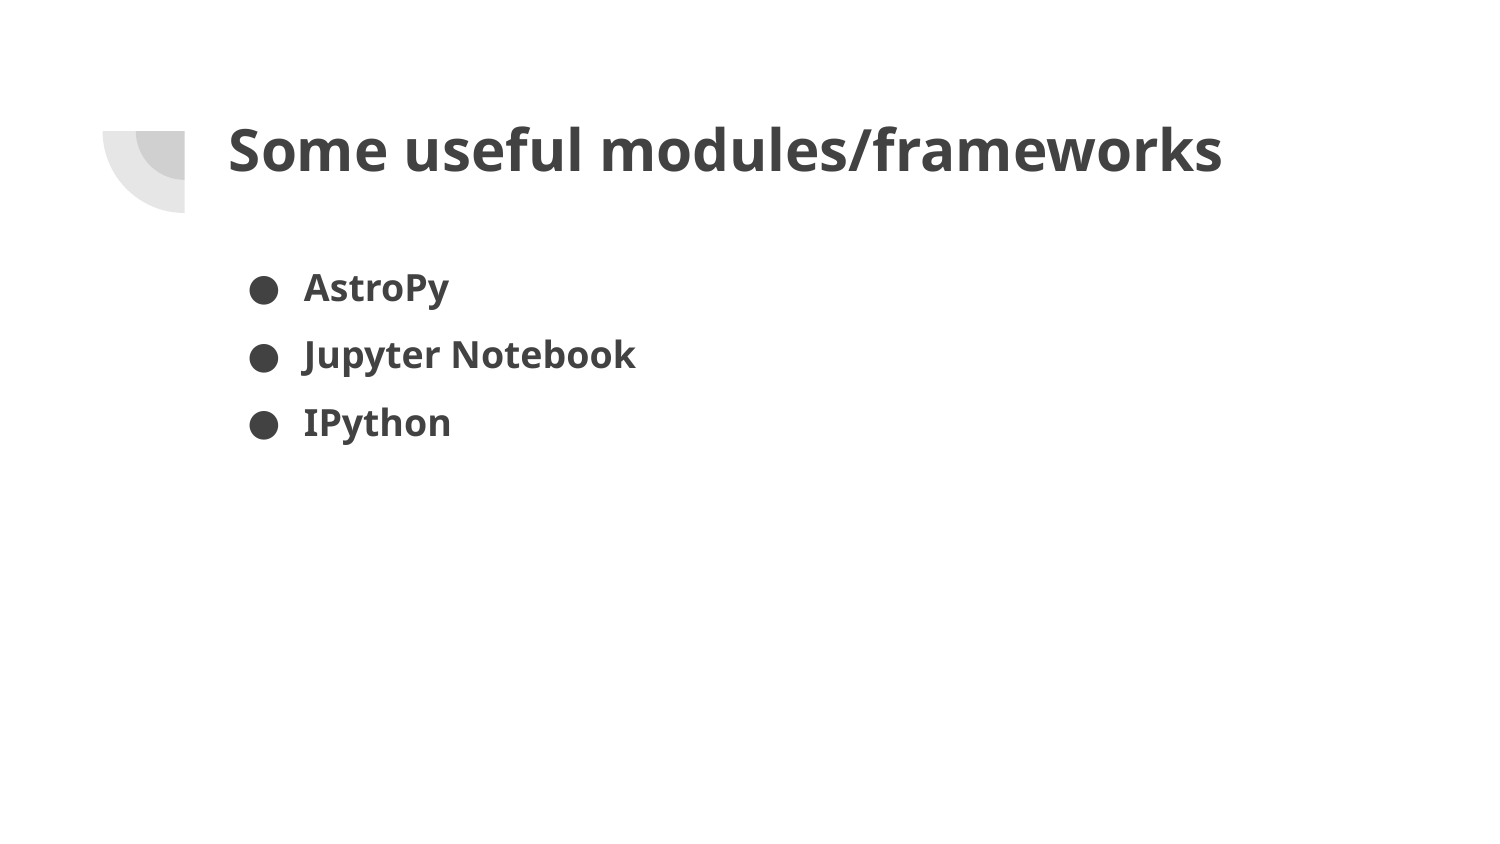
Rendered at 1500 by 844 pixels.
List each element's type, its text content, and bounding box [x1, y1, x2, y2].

title Some useful modules/frameworks [213, 98, 1368, 226]
list AstroPy Jupyter Notebook IPython [213, 226, 1368, 744]
